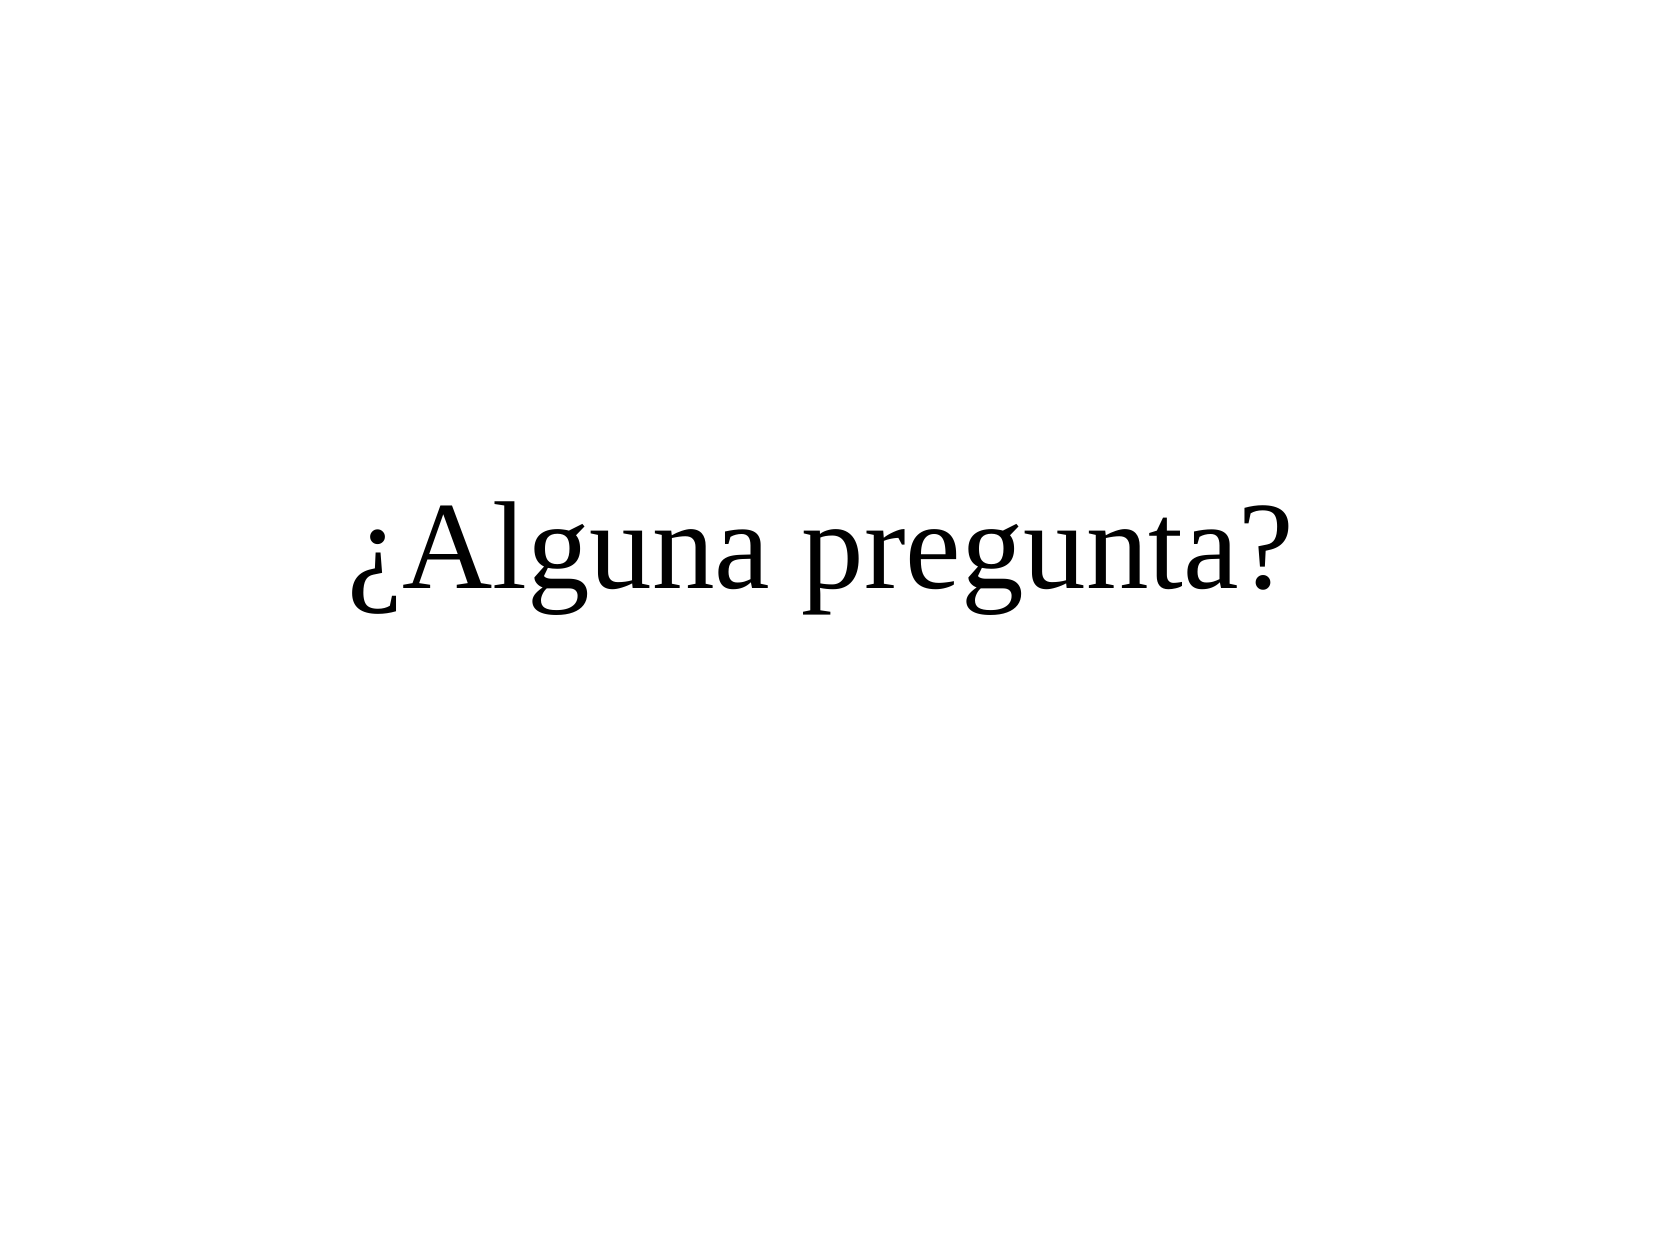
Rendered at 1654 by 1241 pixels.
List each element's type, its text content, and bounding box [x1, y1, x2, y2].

title ¿Alguna pregunta? [76, 442, 1565, 650]
